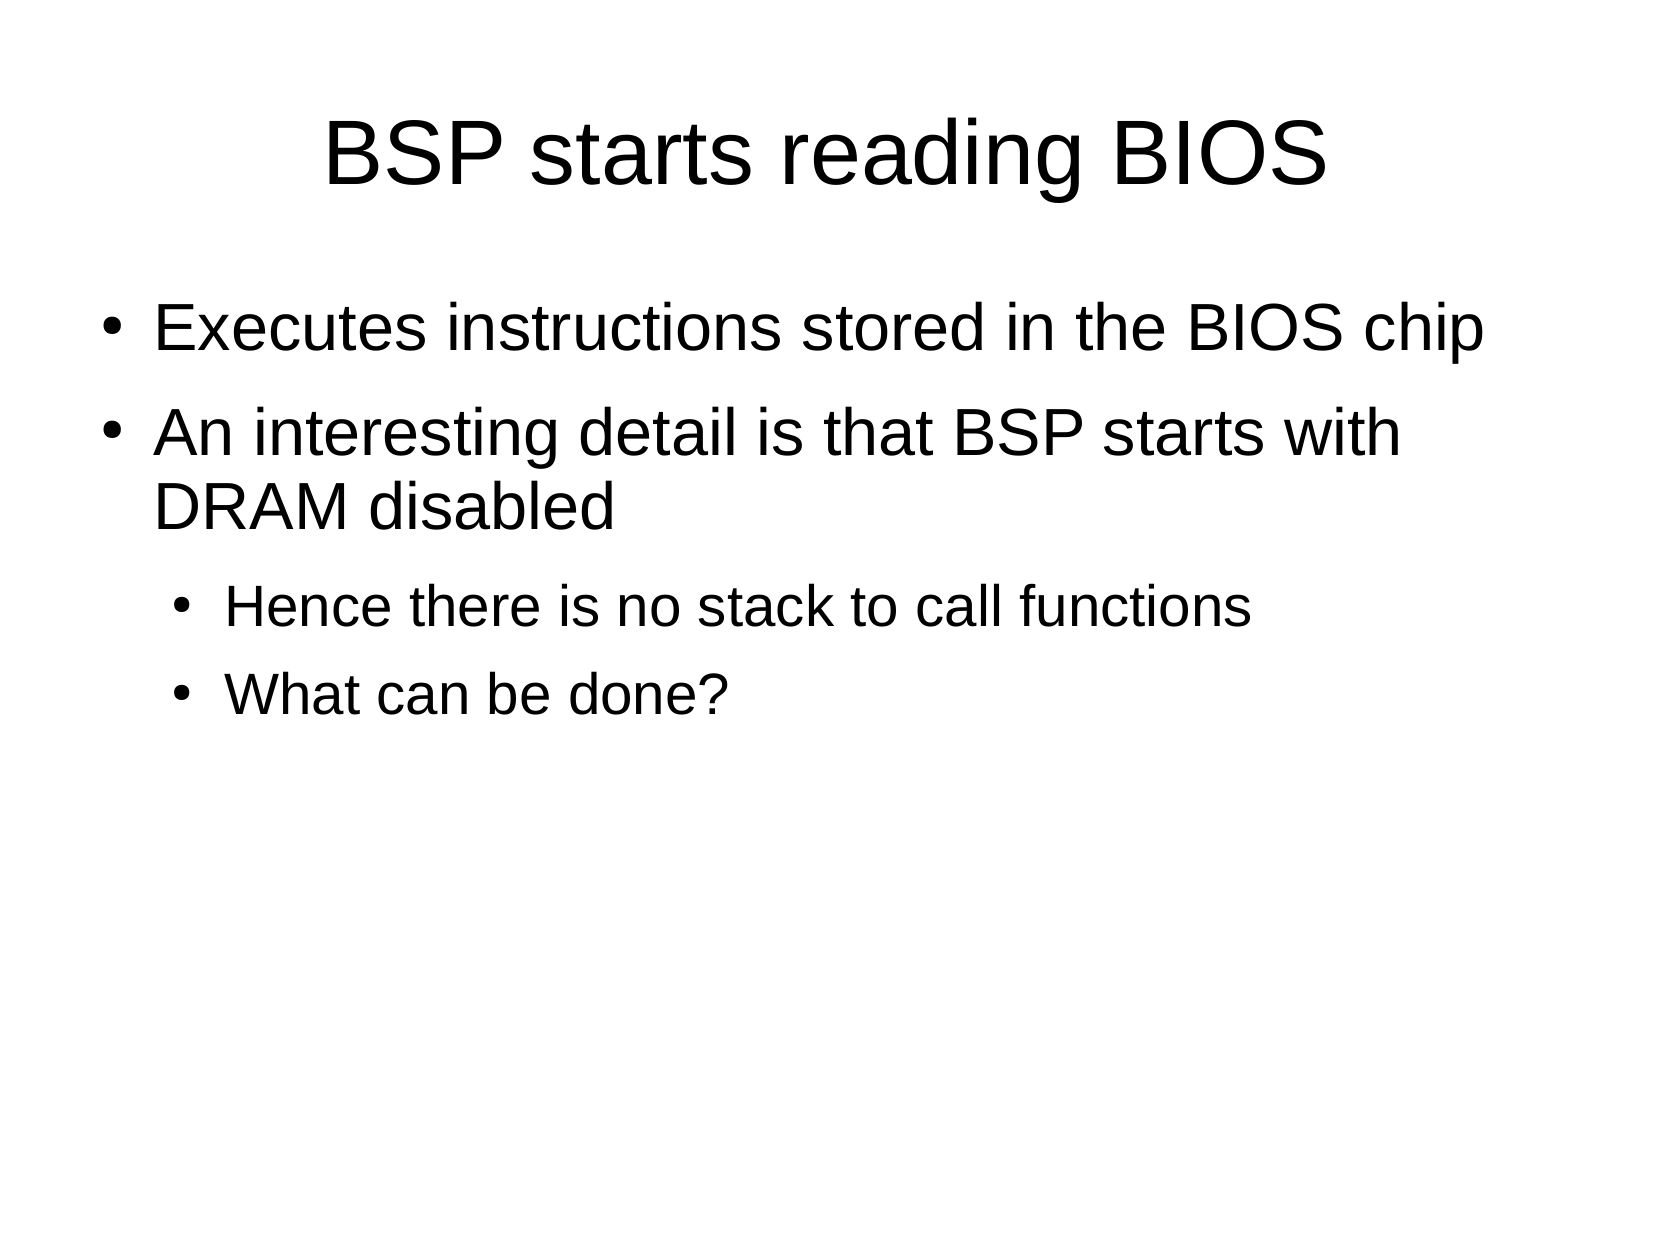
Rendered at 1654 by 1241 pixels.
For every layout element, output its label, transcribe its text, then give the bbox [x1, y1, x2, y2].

list Executes instructions stored in the BIOS chip An interesting detail is that BSP starts with DRAM disabled Hence there is no stack to call functions What can be done? [82, 290, 1571, 1010]
title BSP starts reading BIOS [82, 49, 1571, 257]
